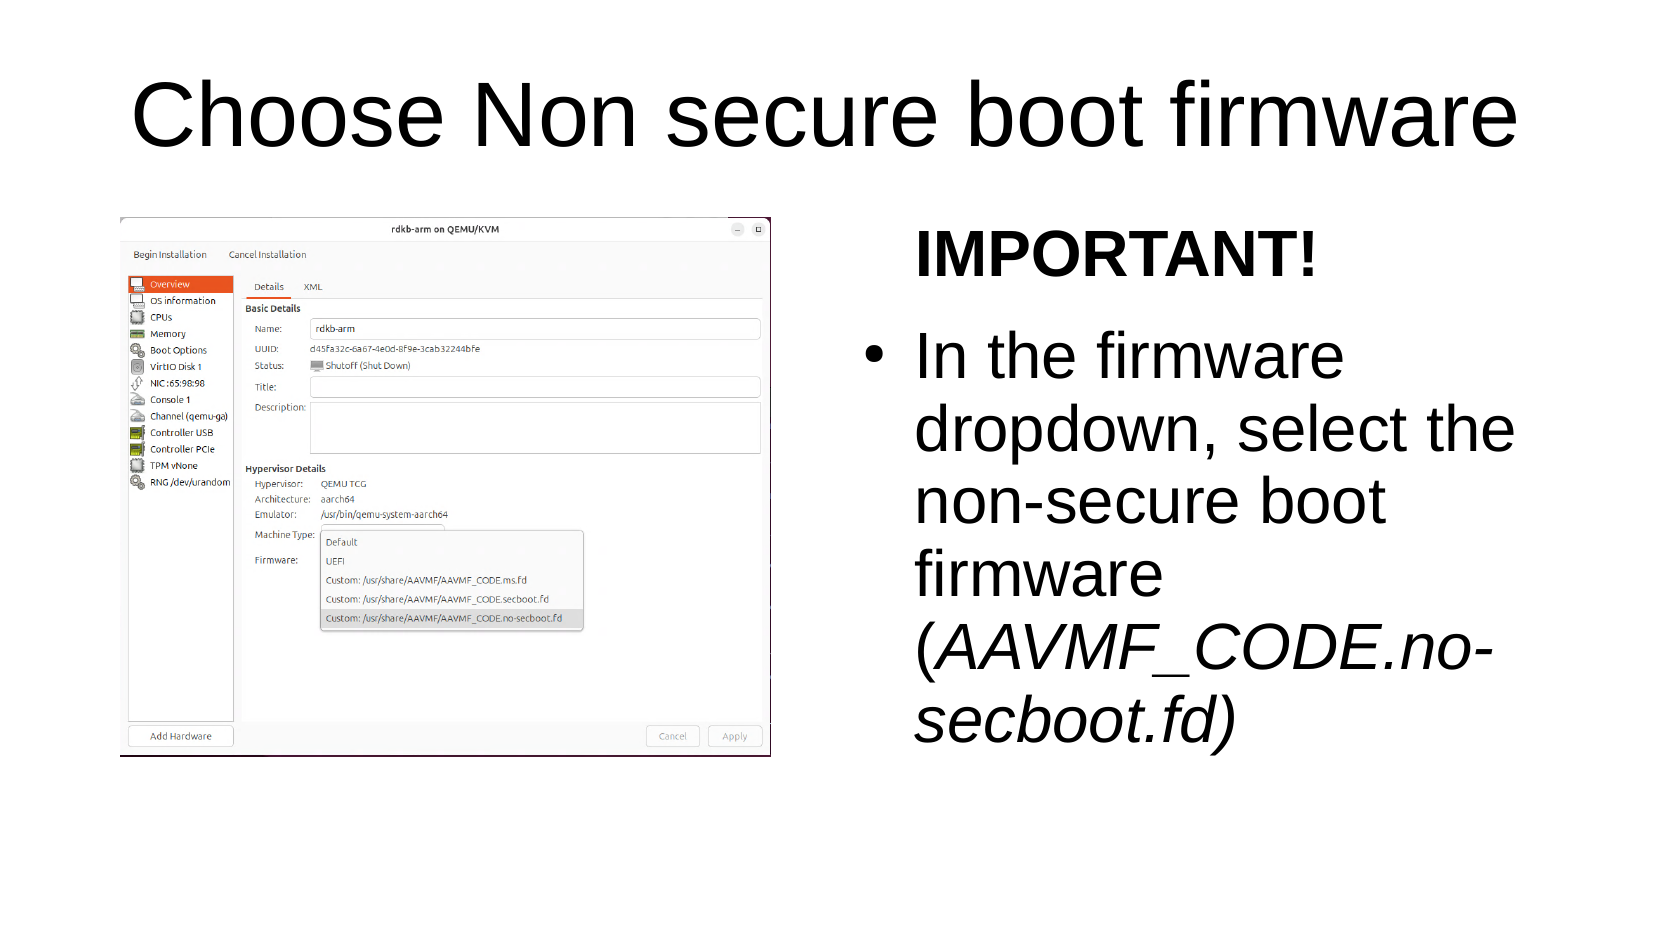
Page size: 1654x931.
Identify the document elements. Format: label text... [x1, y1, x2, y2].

list IMPORTANT! In the firmware dropdown, select the non-secure boot firmware (AAVMF_CODE.no-secboot.fd) [845, 217, 1572, 758]
title Choose Non secure boot firmware [82, 37, 1571, 193]
picture [120, 217, 771, 758]
